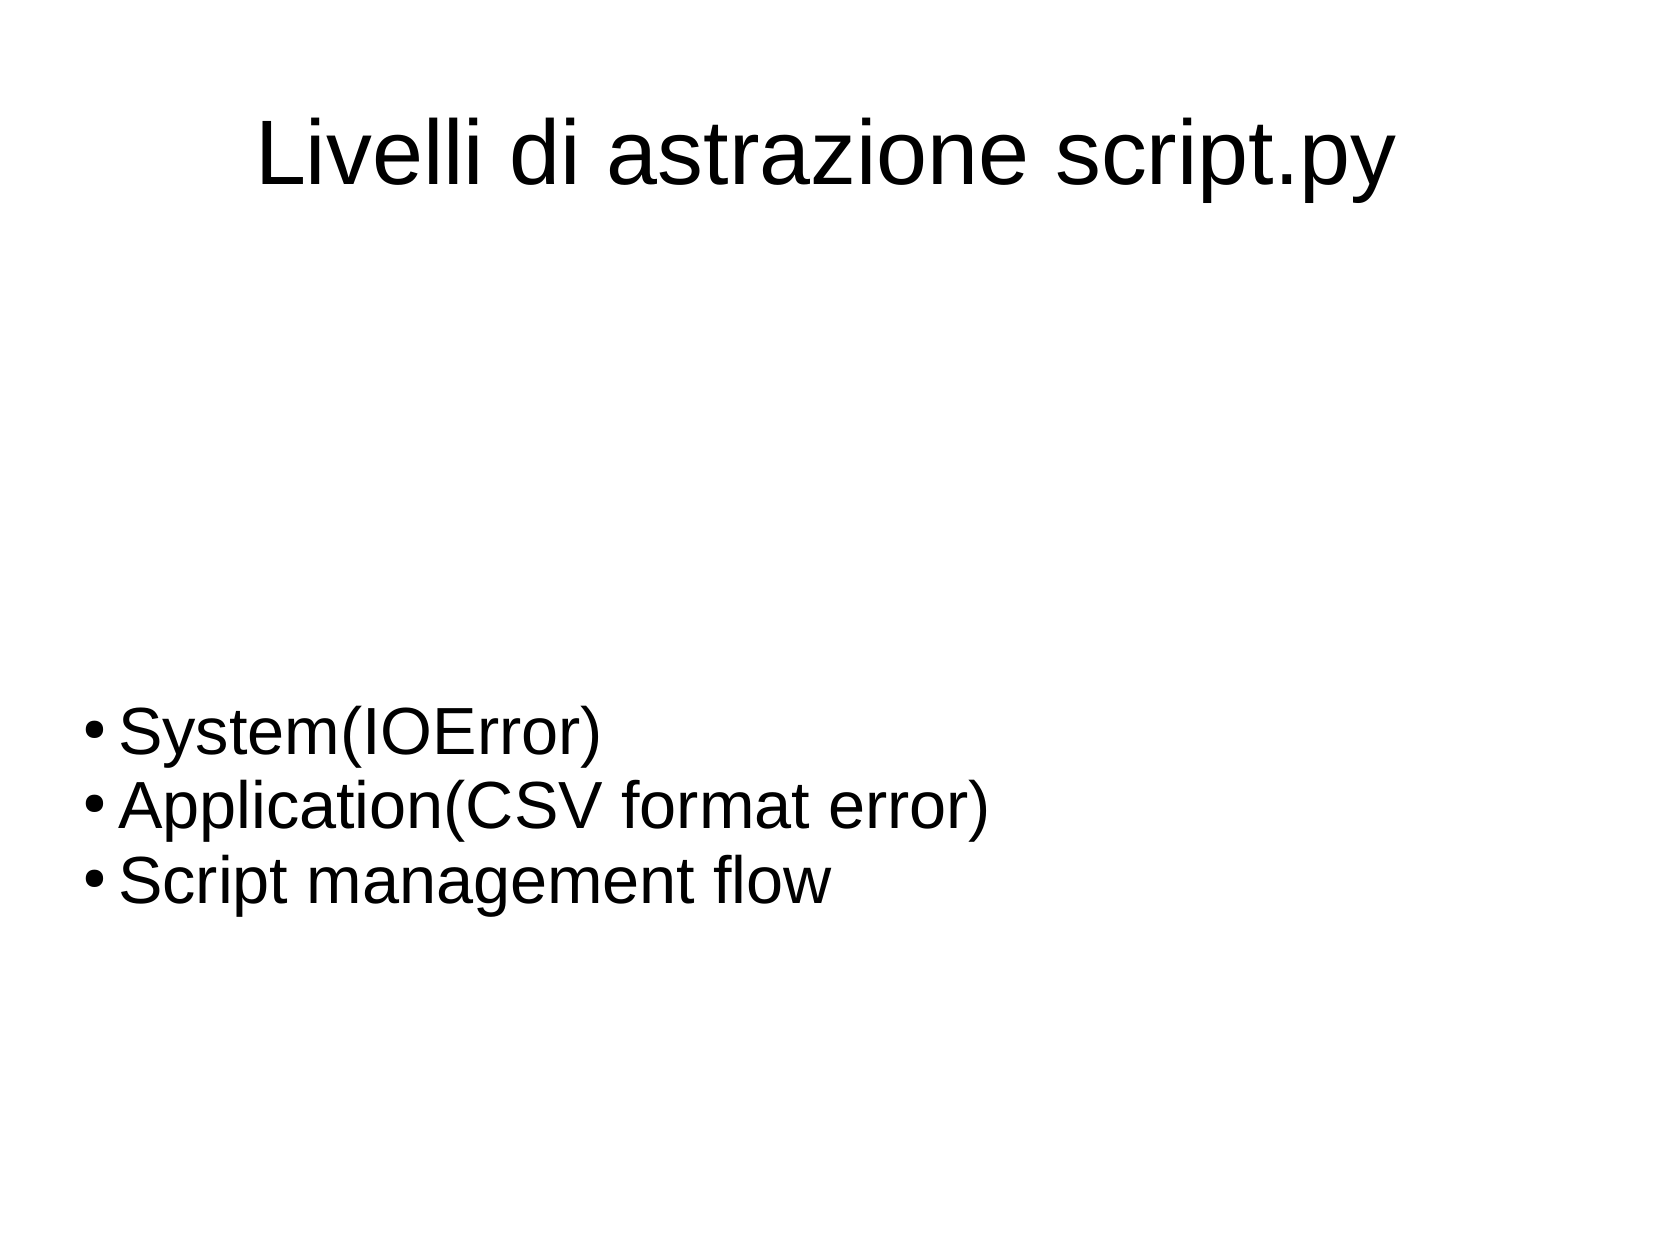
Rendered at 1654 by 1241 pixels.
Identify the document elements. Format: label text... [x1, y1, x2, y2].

title Livelli di astrazione script.py [82, 49, 1571, 257]
subtitle System(IOError) Application(CSV format error) Script management flow [82, 602, 1571, 1010]
